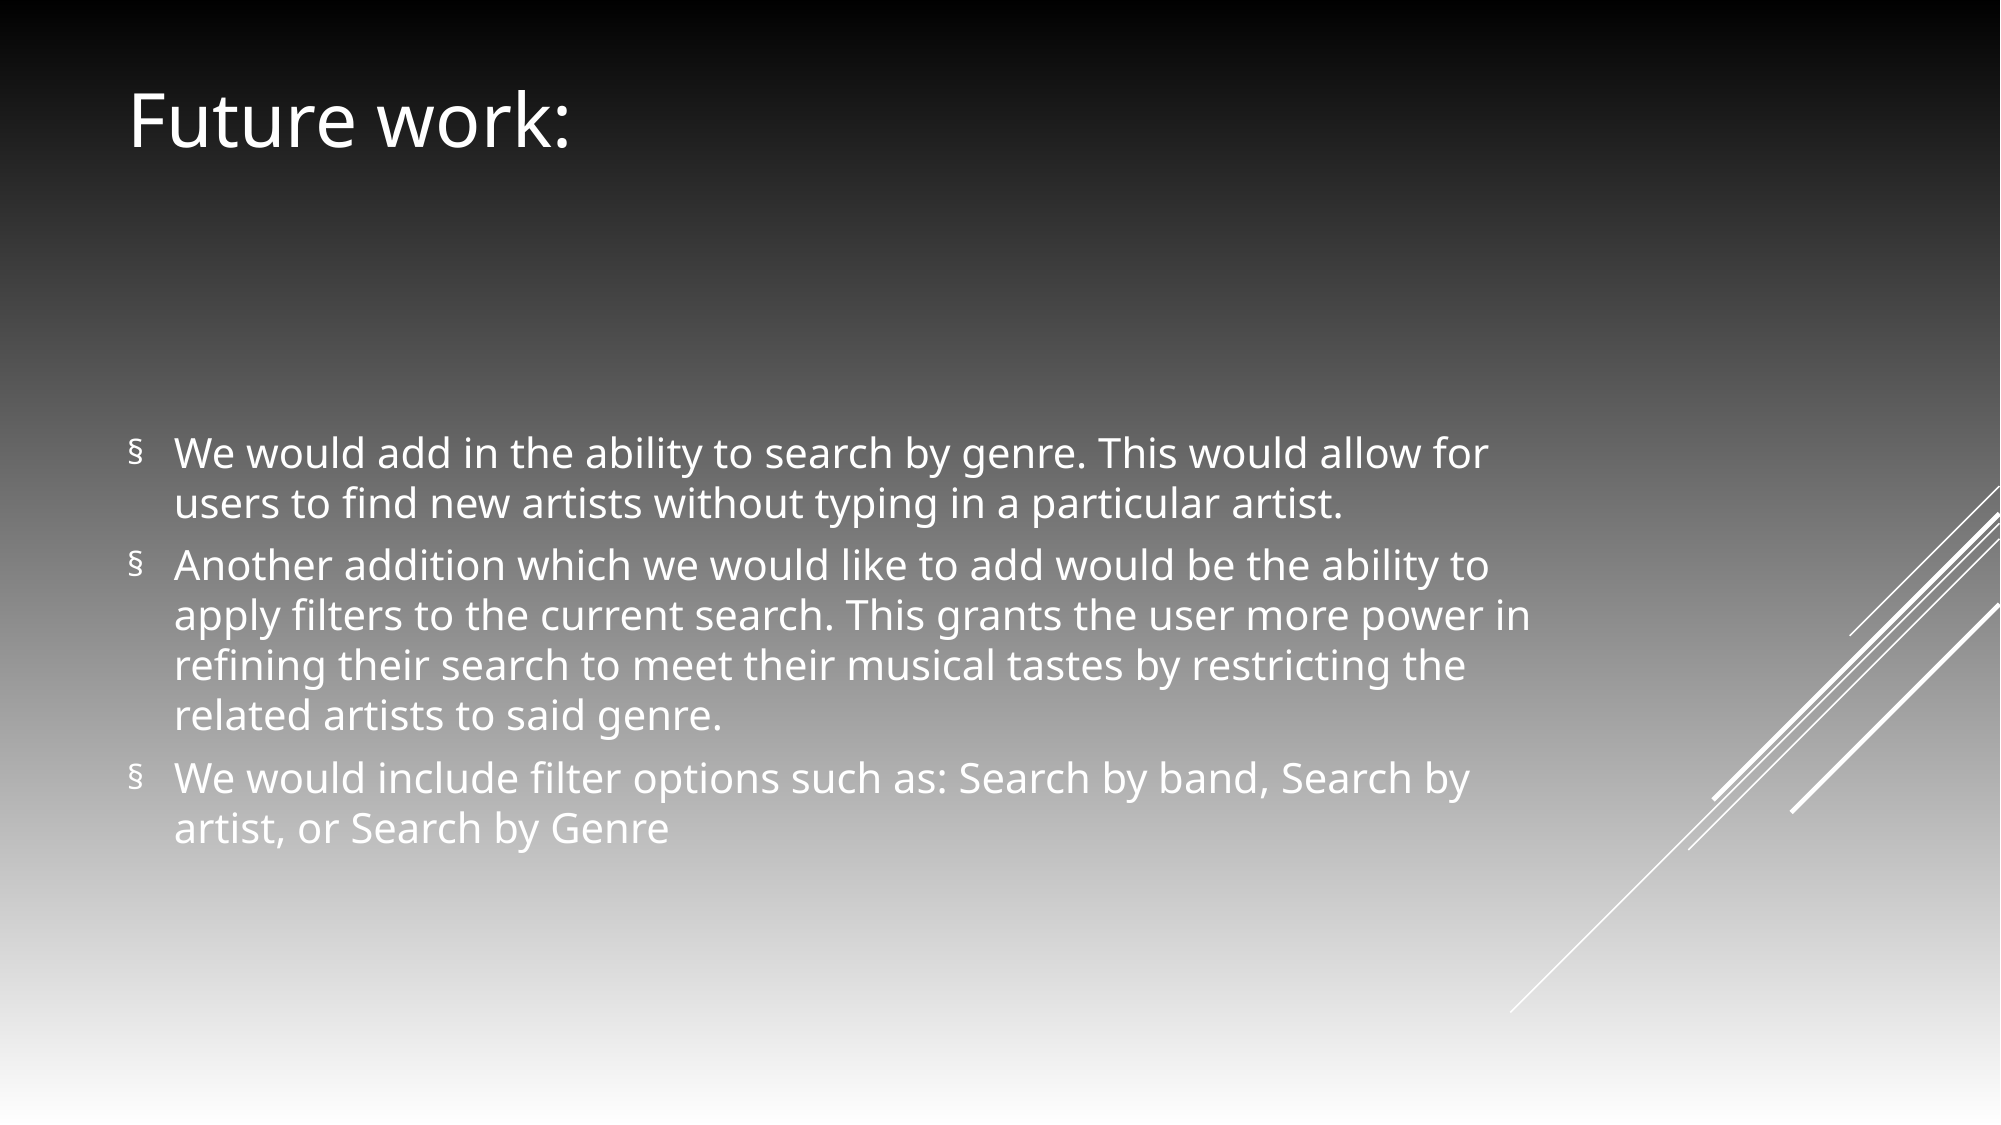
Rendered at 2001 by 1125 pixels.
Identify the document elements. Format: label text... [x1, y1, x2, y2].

list We would add in the ability to search by genre. This would allow for users to find new artists without typing in a particular artist. Another addition which we would like to add would be the ability to apply filters to the current search. This grants the user more power in refining their search to meet their musical tastes by restricting the related artists to said genre. We would include filter options such as: Search by band, Search by artist, or Search by Genre [112, 419, 1595, 1013]
title Future work: [112, 65, 1595, 313]
